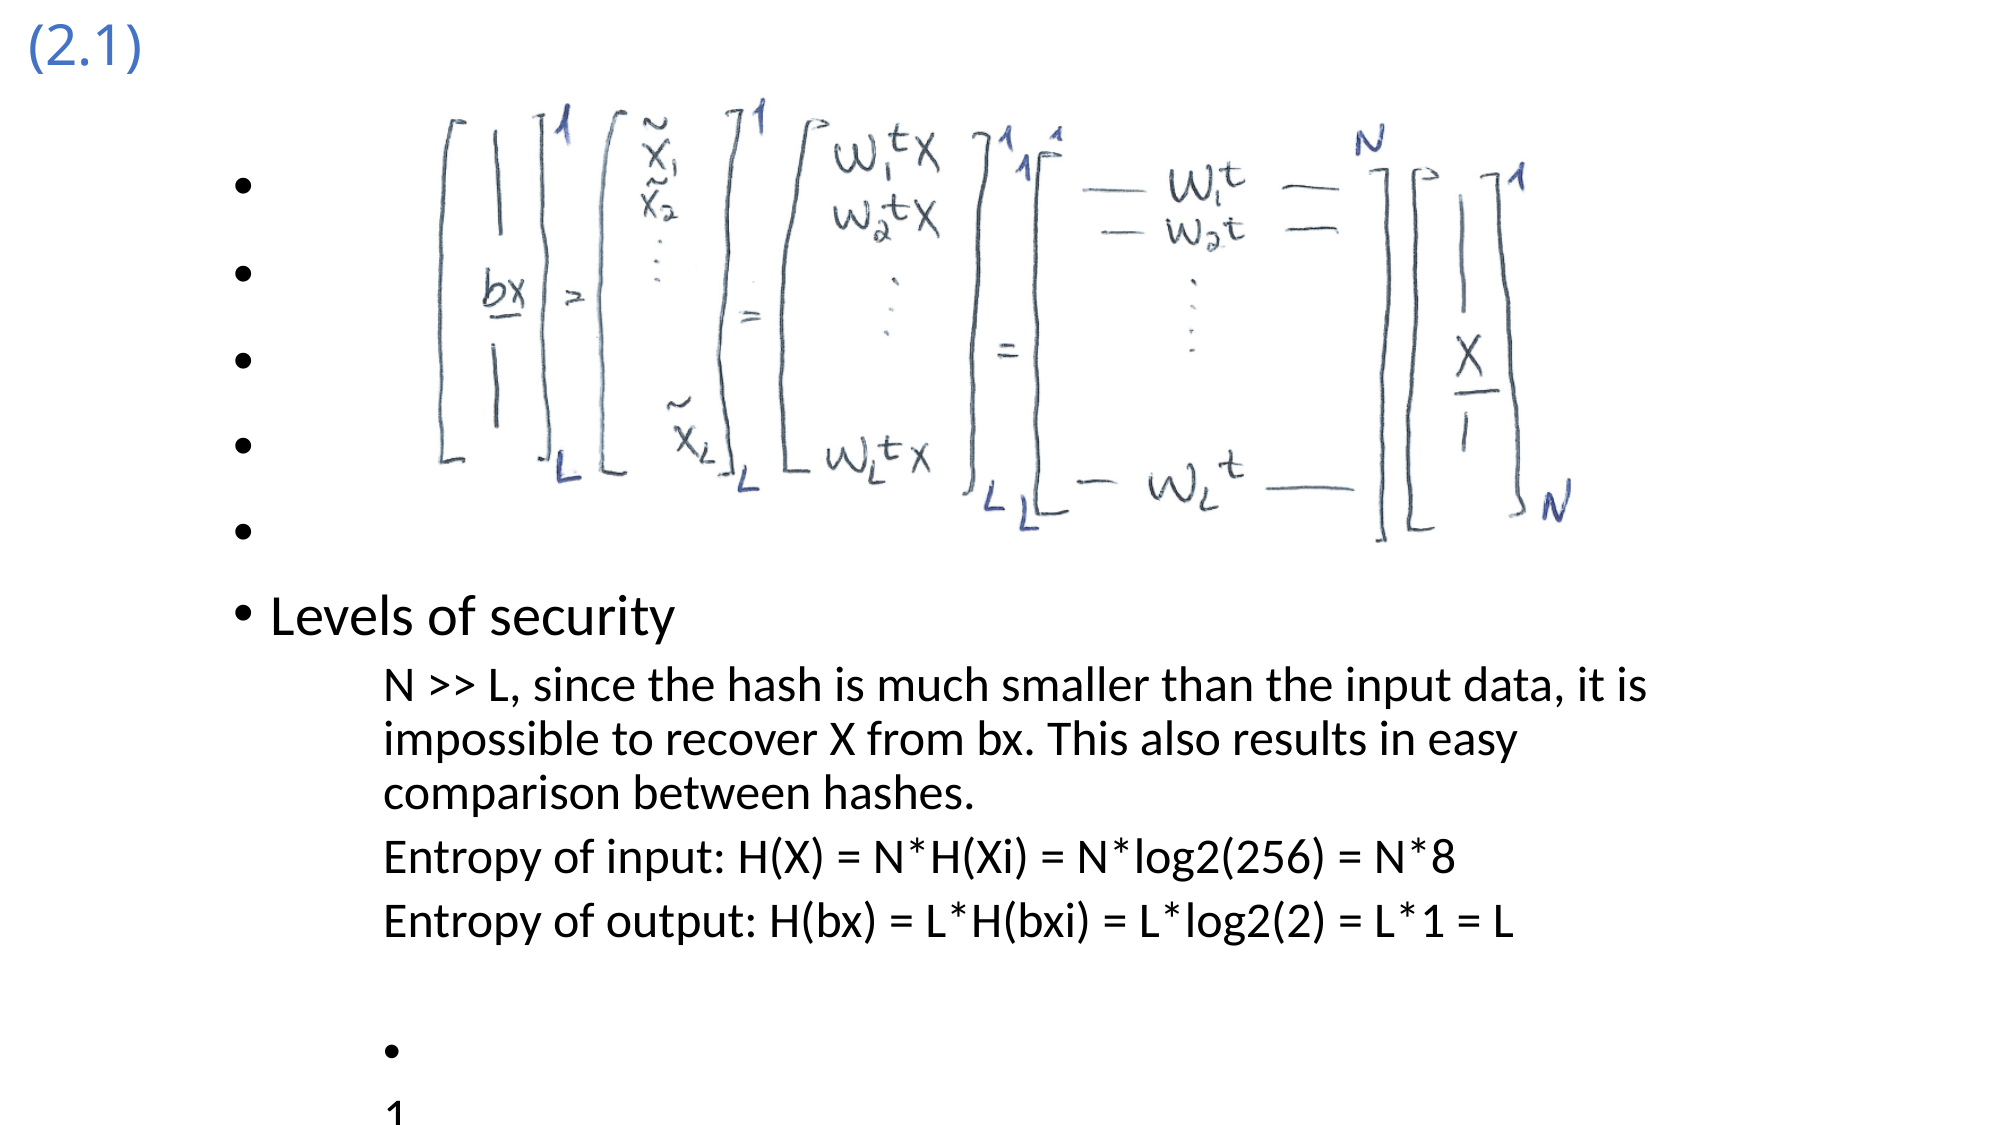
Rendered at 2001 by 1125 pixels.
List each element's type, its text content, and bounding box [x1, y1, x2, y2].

text_box Levels of security N >> L, since the hash is much smaller than the input data, it is impossible to recover X from bx. This also results in easy comparison between hashes. Entropy of input: H(X) = N*H(Xi) = N*log2(256) = N*8 Entropy of output: H(bx) = L*H(bxi) = L*log2(2) = L*1 = L [218, 143, 1783, 1005]
picture [420, 91, 1580, 543]
title (2.1) [13, 9, 160, 92]
